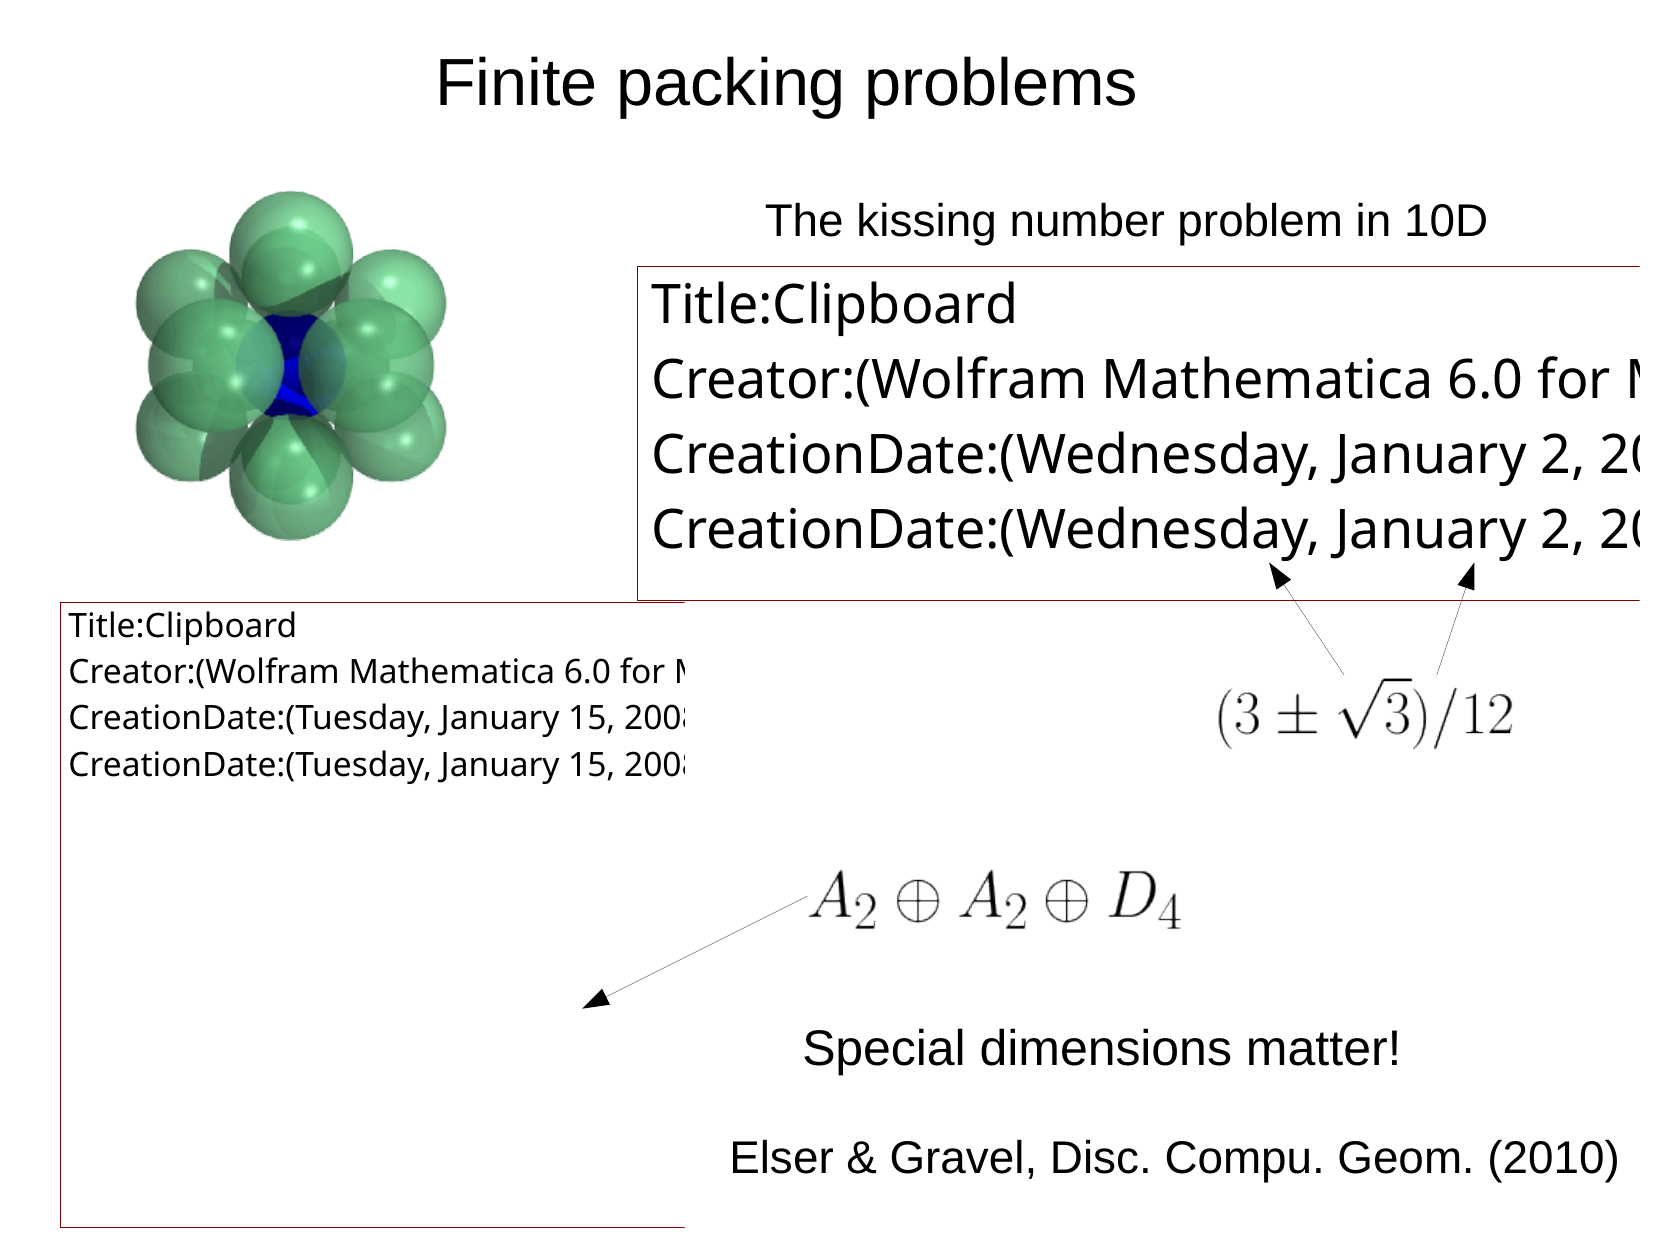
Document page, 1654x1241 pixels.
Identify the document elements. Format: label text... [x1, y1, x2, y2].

text_box The kissing number problem in 10D [750, 187, 1538, 254]
text_box Special dimensions matter! [787, 1012, 1418, 1084]
picture [132, 187, 451, 544]
text_box Elser & Gravel, Disc. Compu. Geom. (2010) [714, 1125, 1636, 1192]
picture [1217, 677, 1514, 751]
picture [807, 868, 1183, 931]
picture [57, 262, 1640, 1228]
text_box Finite packing problems [420, 37, 1171, 128]
